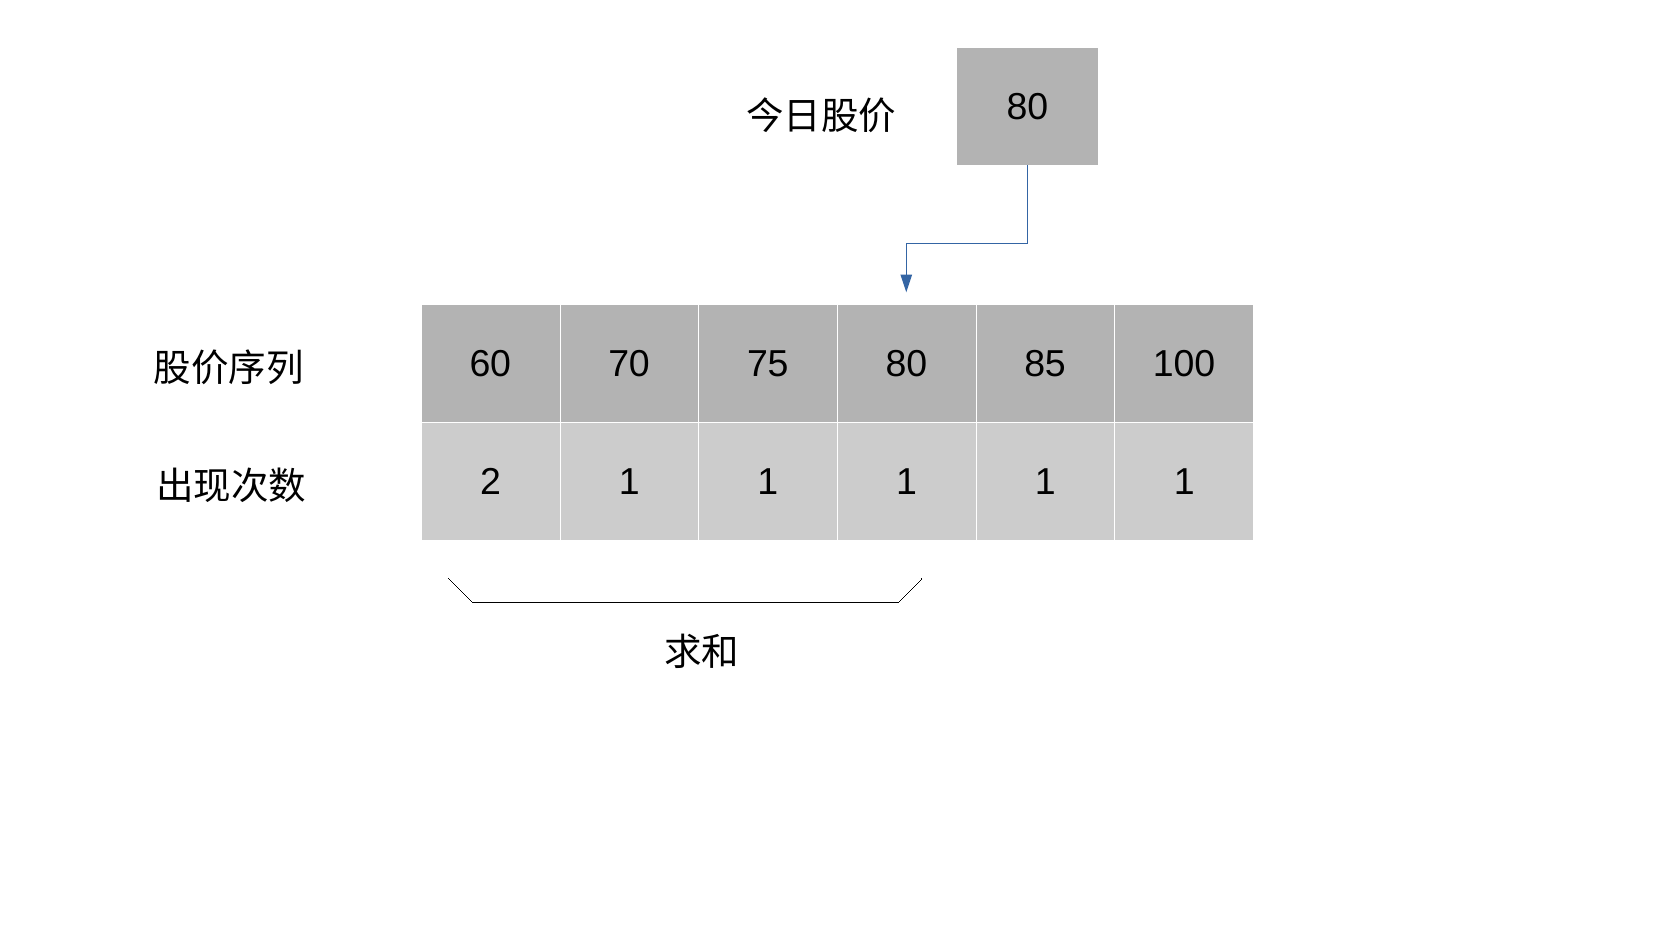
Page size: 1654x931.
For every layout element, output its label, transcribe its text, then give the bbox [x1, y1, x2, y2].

table_header 60 [422, 305, 560, 422]
table_cell 1 [977, 423, 1114, 540]
table_header 80 [957, 48, 1098, 165]
text_box 求和 [649, 614, 851, 686]
table_header 85 [977, 305, 1114, 422]
table_cell 1 [699, 423, 837, 540]
table_header 75 [699, 305, 837, 422]
table_cell 1 [1115, 423, 1253, 540]
table_cell 2 [422, 423, 560, 540]
table_header 100 [1115, 305, 1253, 422]
text_box 今日股价 [731, 78, 911, 149]
table_header 80 [838, 305, 976, 422]
table_cell 1 [838, 423, 976, 540]
table_header 70 [561, 305, 698, 422]
text_box 出现次数 [141, 448, 322, 520]
text_box 股价序列 [139, 330, 319, 402]
table_cell 1 [561, 423, 698, 540]
